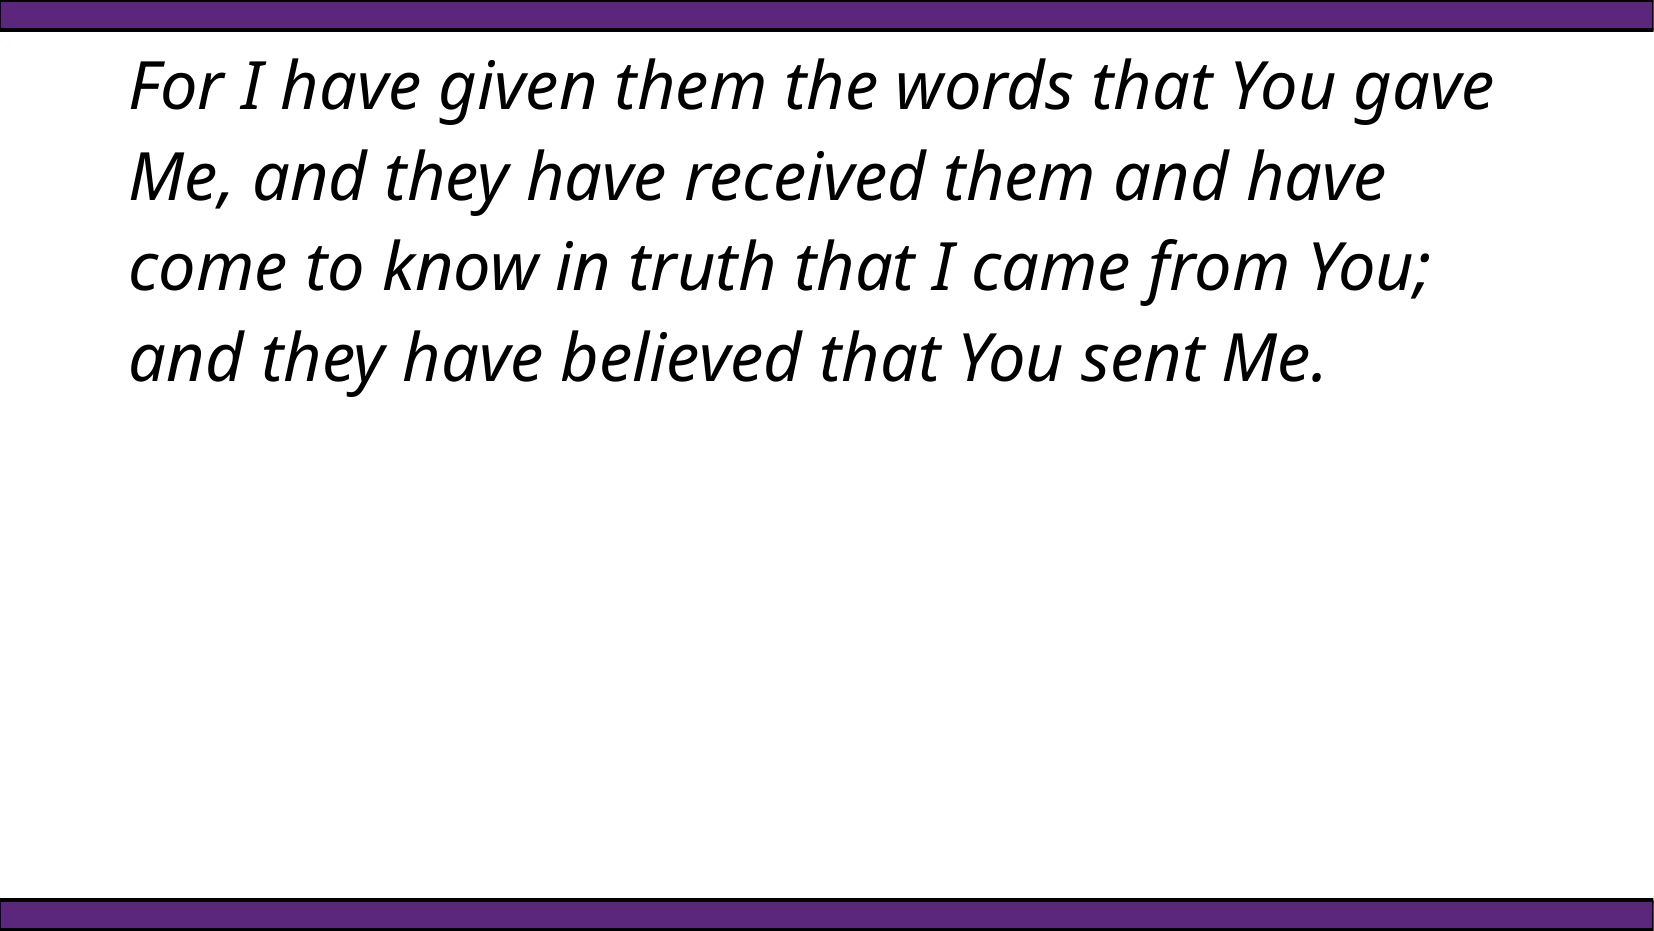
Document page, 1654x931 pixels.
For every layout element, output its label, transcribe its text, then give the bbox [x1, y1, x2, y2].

text_box [0, 900, 1654, 931]
picture [0, 31, 1654, 900]
text_box [0, 0, 1654, 31]
text_box For I have given them the words that You gave Me, and they have received them and have come to know in truth that I came from You; and they have believed that You sent Me. [45, 30, 1581, 401]
